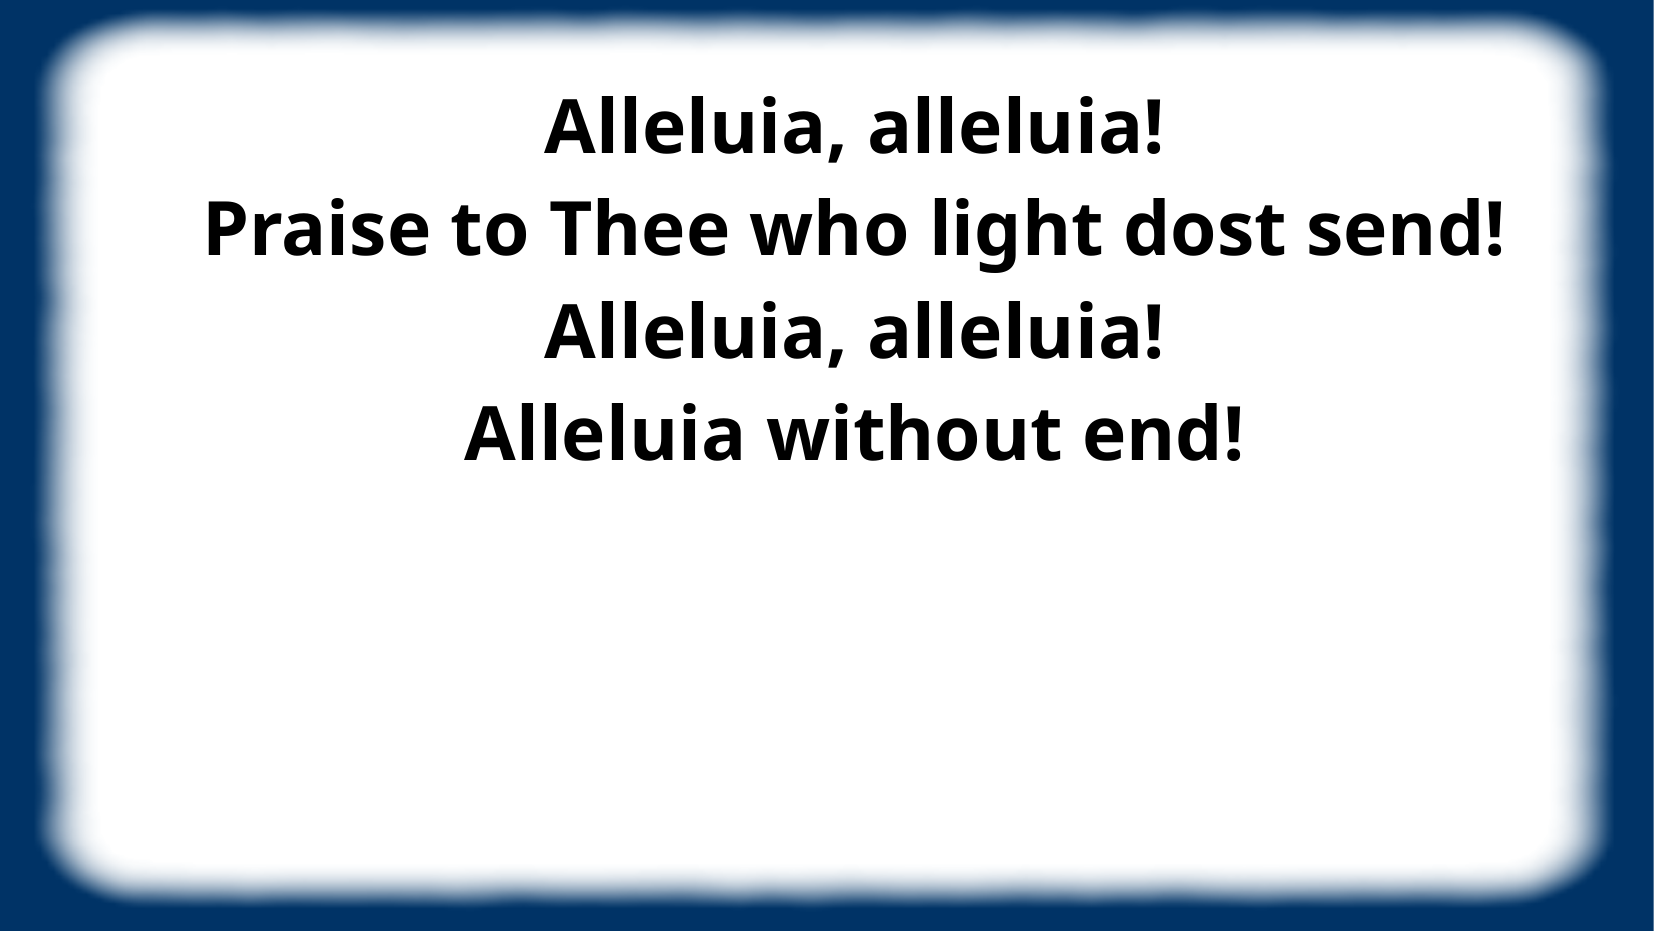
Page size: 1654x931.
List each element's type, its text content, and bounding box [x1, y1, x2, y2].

picture [0, 0, 1654, 931]
text_box Alleluia, alleluia! Praise to Thee who light dost send! Alleluia, alleluia! Alleluia without end! [120, 65, 1591, 481]
